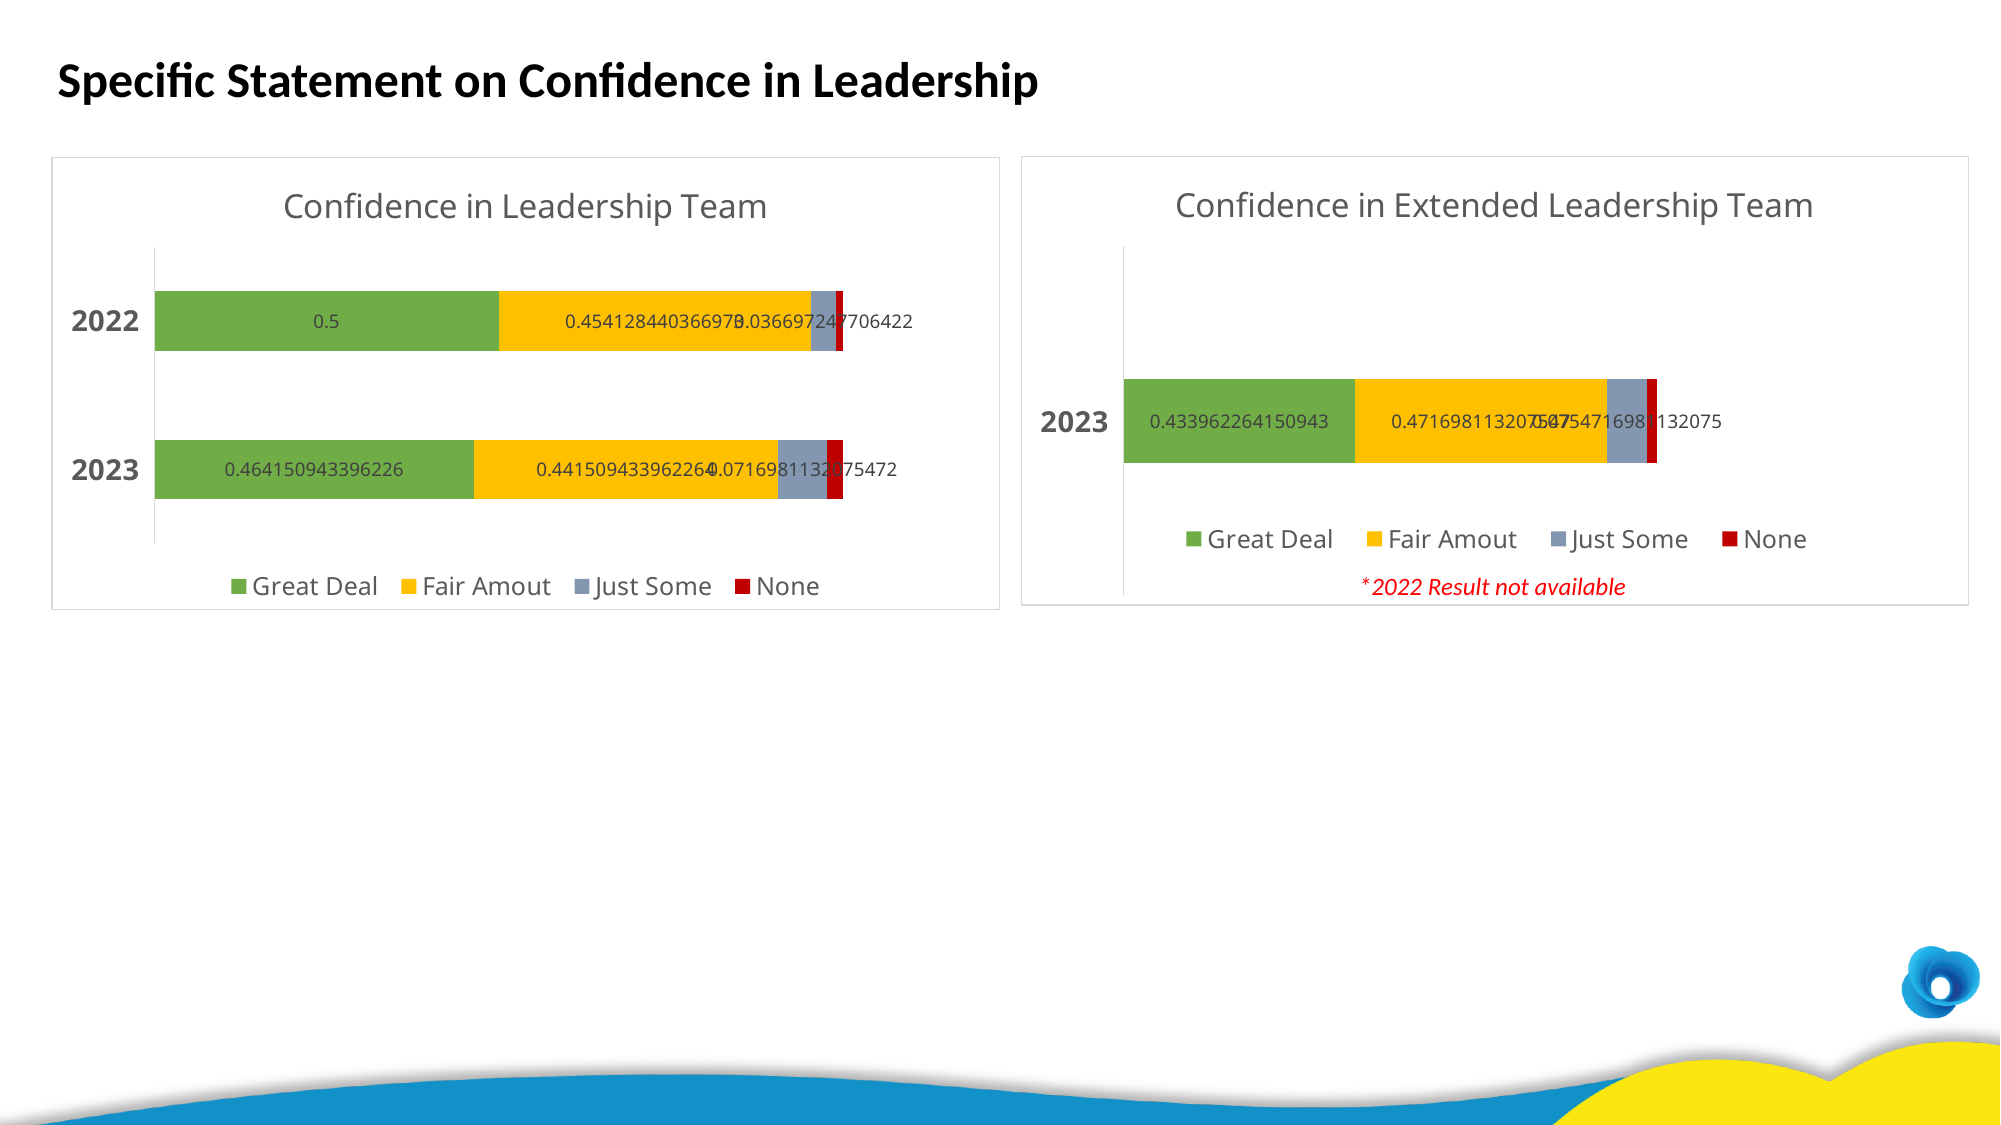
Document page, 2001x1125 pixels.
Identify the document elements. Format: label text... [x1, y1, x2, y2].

chart [1020, 155, 1970, 606]
chart [51, 156, 1001, 611]
text_box *2022 Result not available [1307, 563, 1684, 609]
text_box Specific Statement on Confidence in Leadership [42, 39, 1949, 116]
